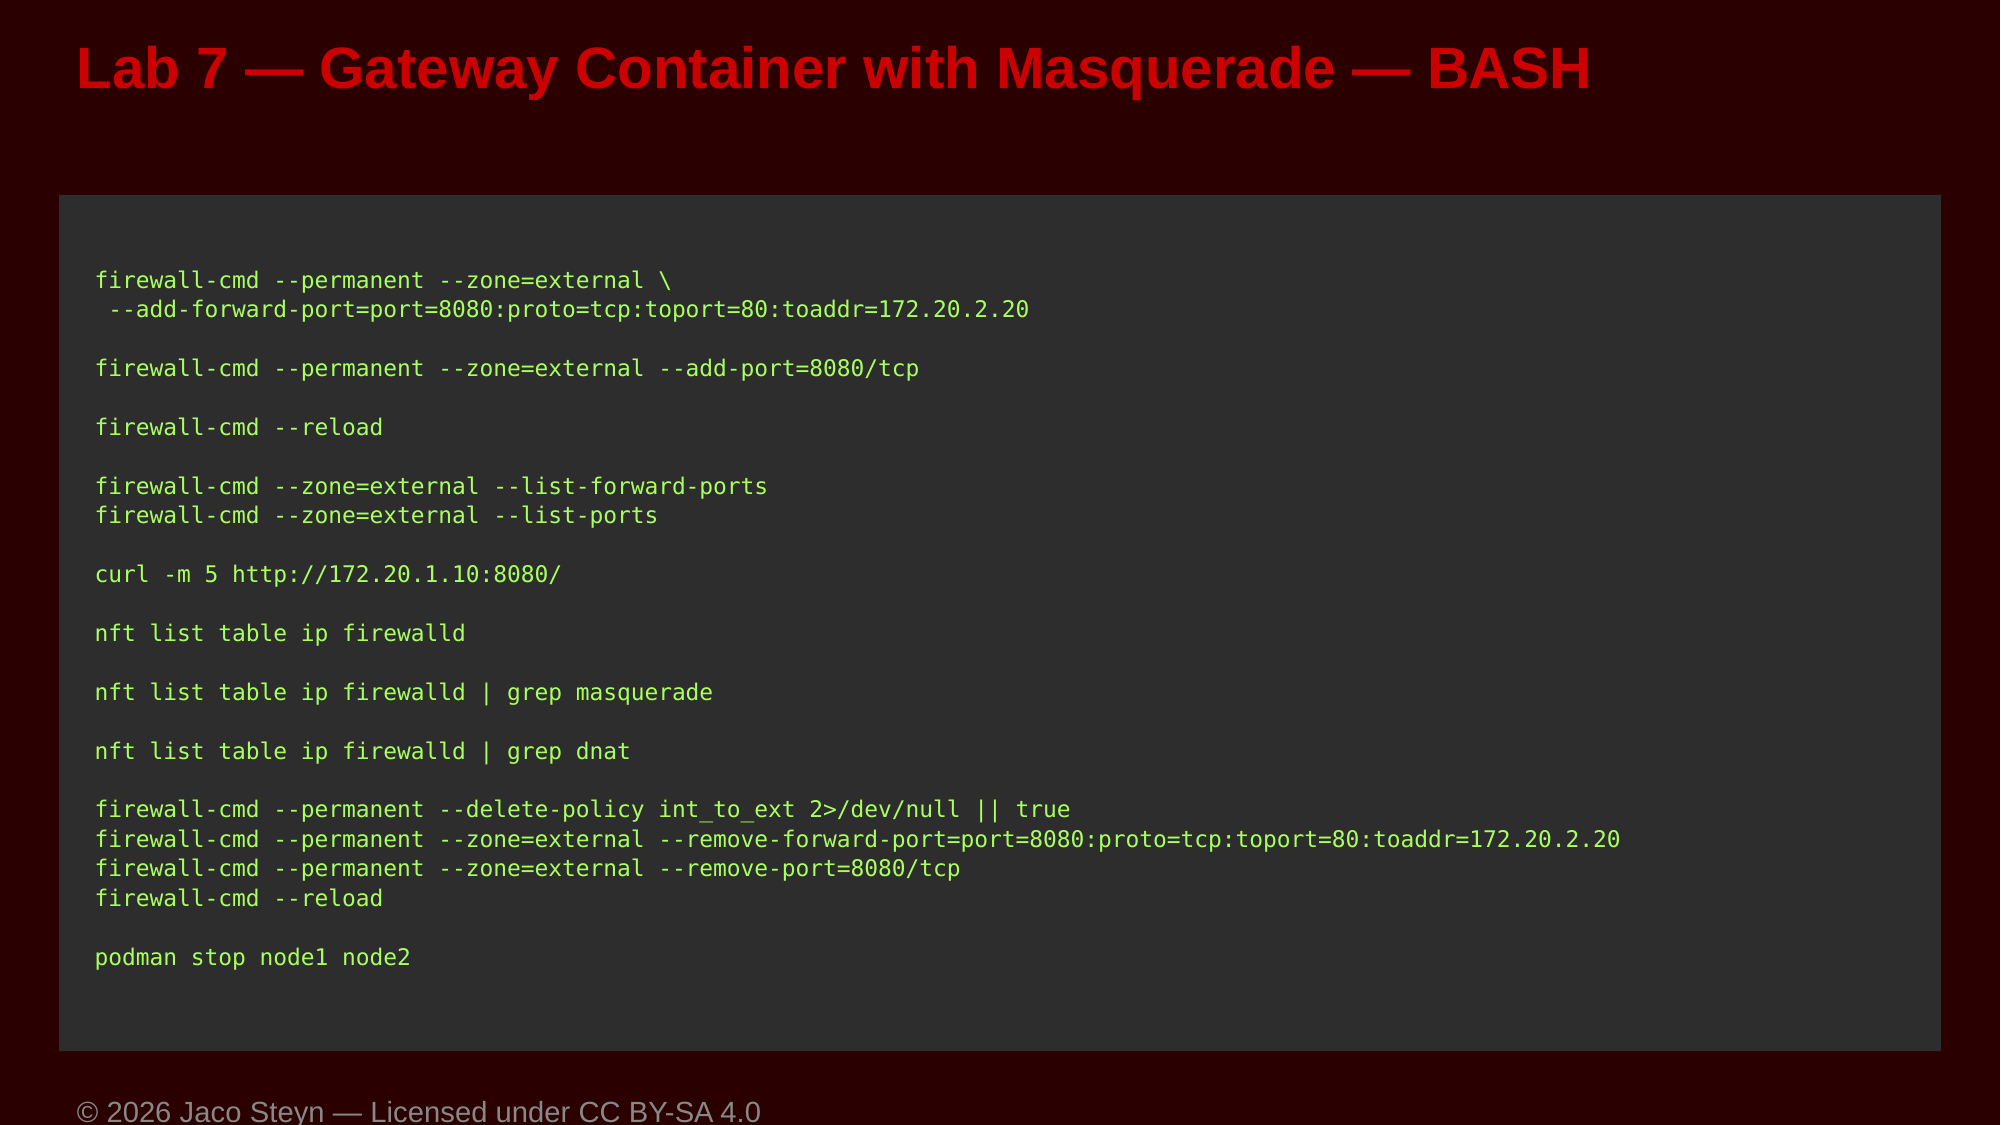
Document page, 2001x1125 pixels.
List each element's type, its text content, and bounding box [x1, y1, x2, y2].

text_box firewall-cmd --permanent --zone=external \ --add-forward-port=port=8080:proto=tcp:toport=80:toaddr=172.20.2.20 firewall-cmd --permanent --zone=external --add-port=8080/tcp firewall-cmd --reload firewall-cmd --zone=external --list-forward-ports firewall-cmd --zone=external --list-ports curl -m 5 http://172.20.1.10:8080/ nft list table ip firewalld nft list table ip firewalld | grep masquerade nft list table ip firewalld | grep dnat firewall-cmd --permanent --delete-policy int_to_ext 2>/dev/null || true firewall-cmd --permanent --zone=external --remove-forward-port=port=8080:proto=tcp:toport=80:toaddr=172.20.2.20 firewall-cmd --permanent --zone=external --remove-port=8080/tcp firewall-cmd --reload podman stop node1 node2 [59, 194, 1942, 1052]
text_box © 2026 Jaco Steyn — Licensed under CC BY-SA 4.0 [59, 1083, 1942, 1120]
text_box Lab 7 — Gateway Container with Masquerade — BASH [59, 23, 1942, 178]
